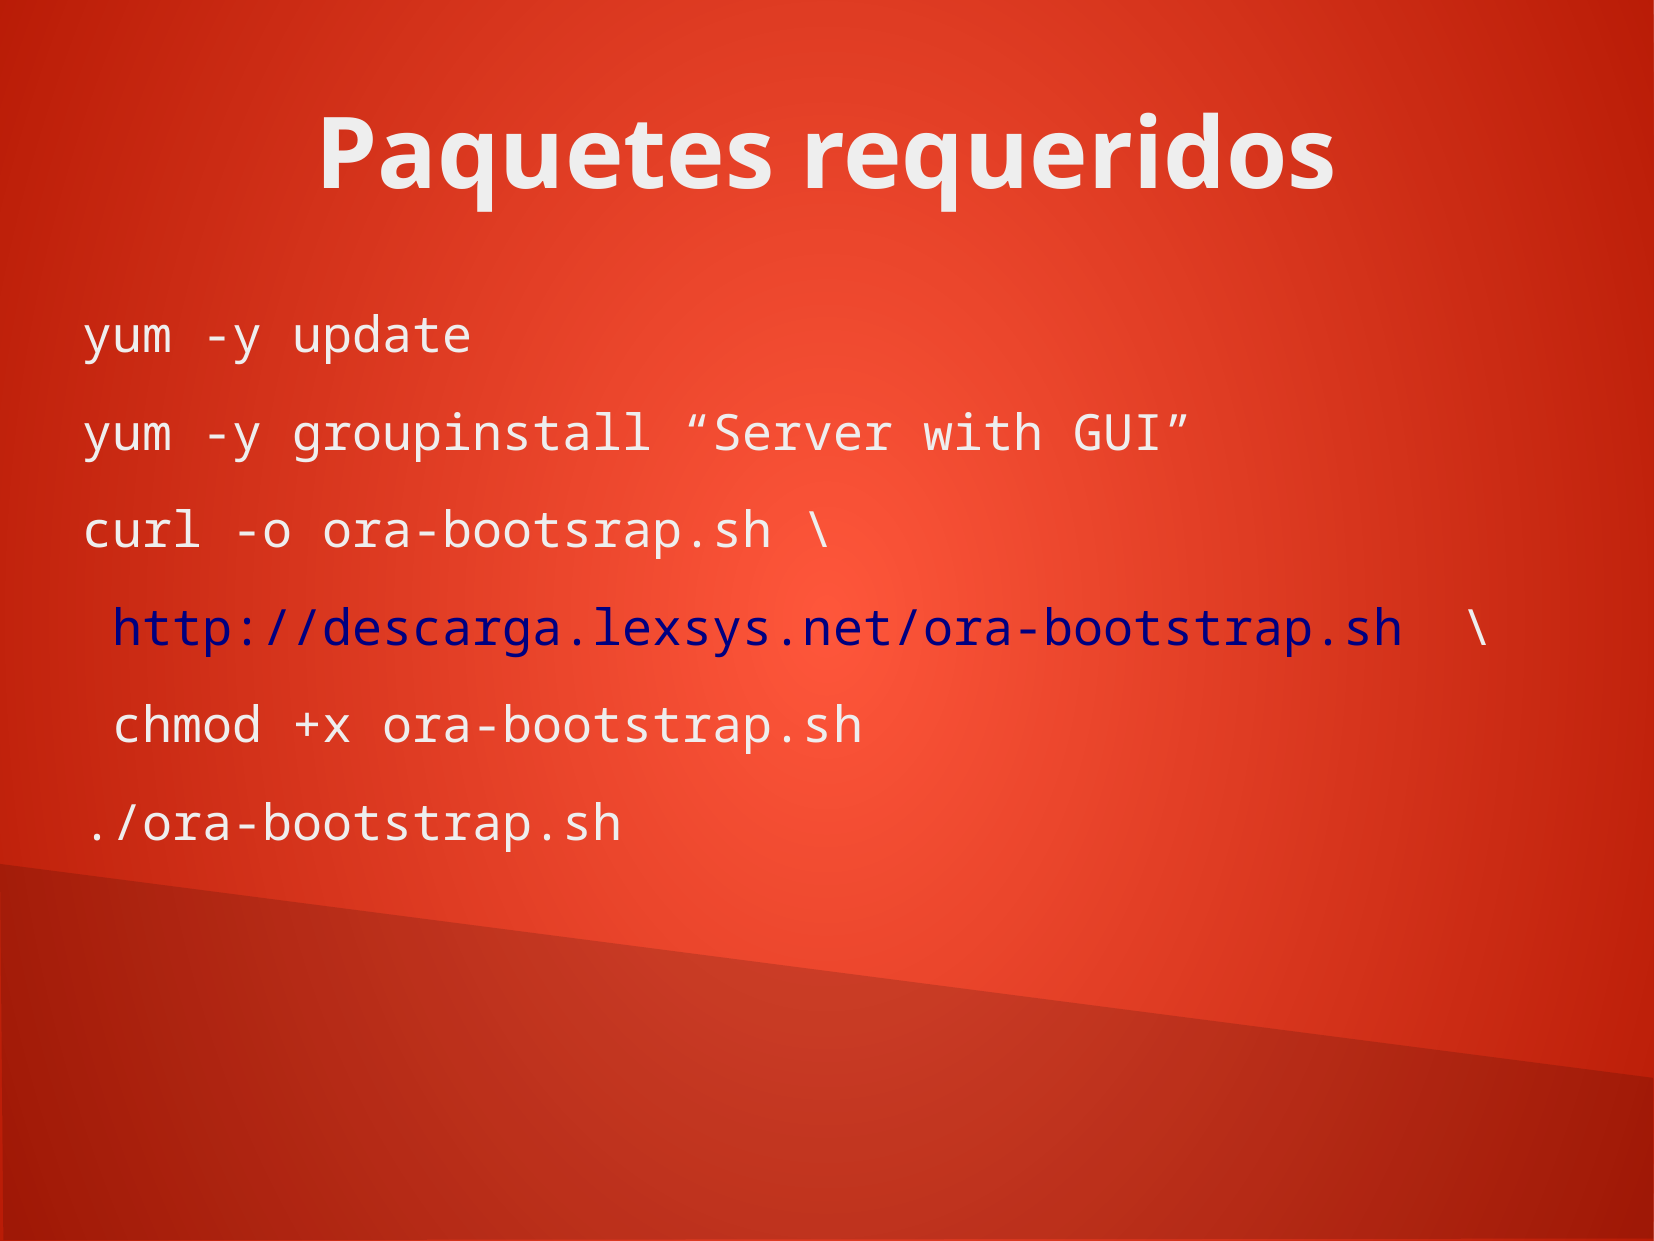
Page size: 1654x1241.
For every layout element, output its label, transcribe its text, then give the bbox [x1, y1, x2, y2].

title Paquetes requeridos [82, 47, 1571, 252]
list yum -y update yum -y groupinstall “Server with GUI” curl -o ora-bootsrap.sh \ http://descarga.lexsys.net/ora-bootstrap.sh \ chmod +x ora-bootstrap.sh ./ora-bootstrap.sh [82, 299, 1571, 1019]
